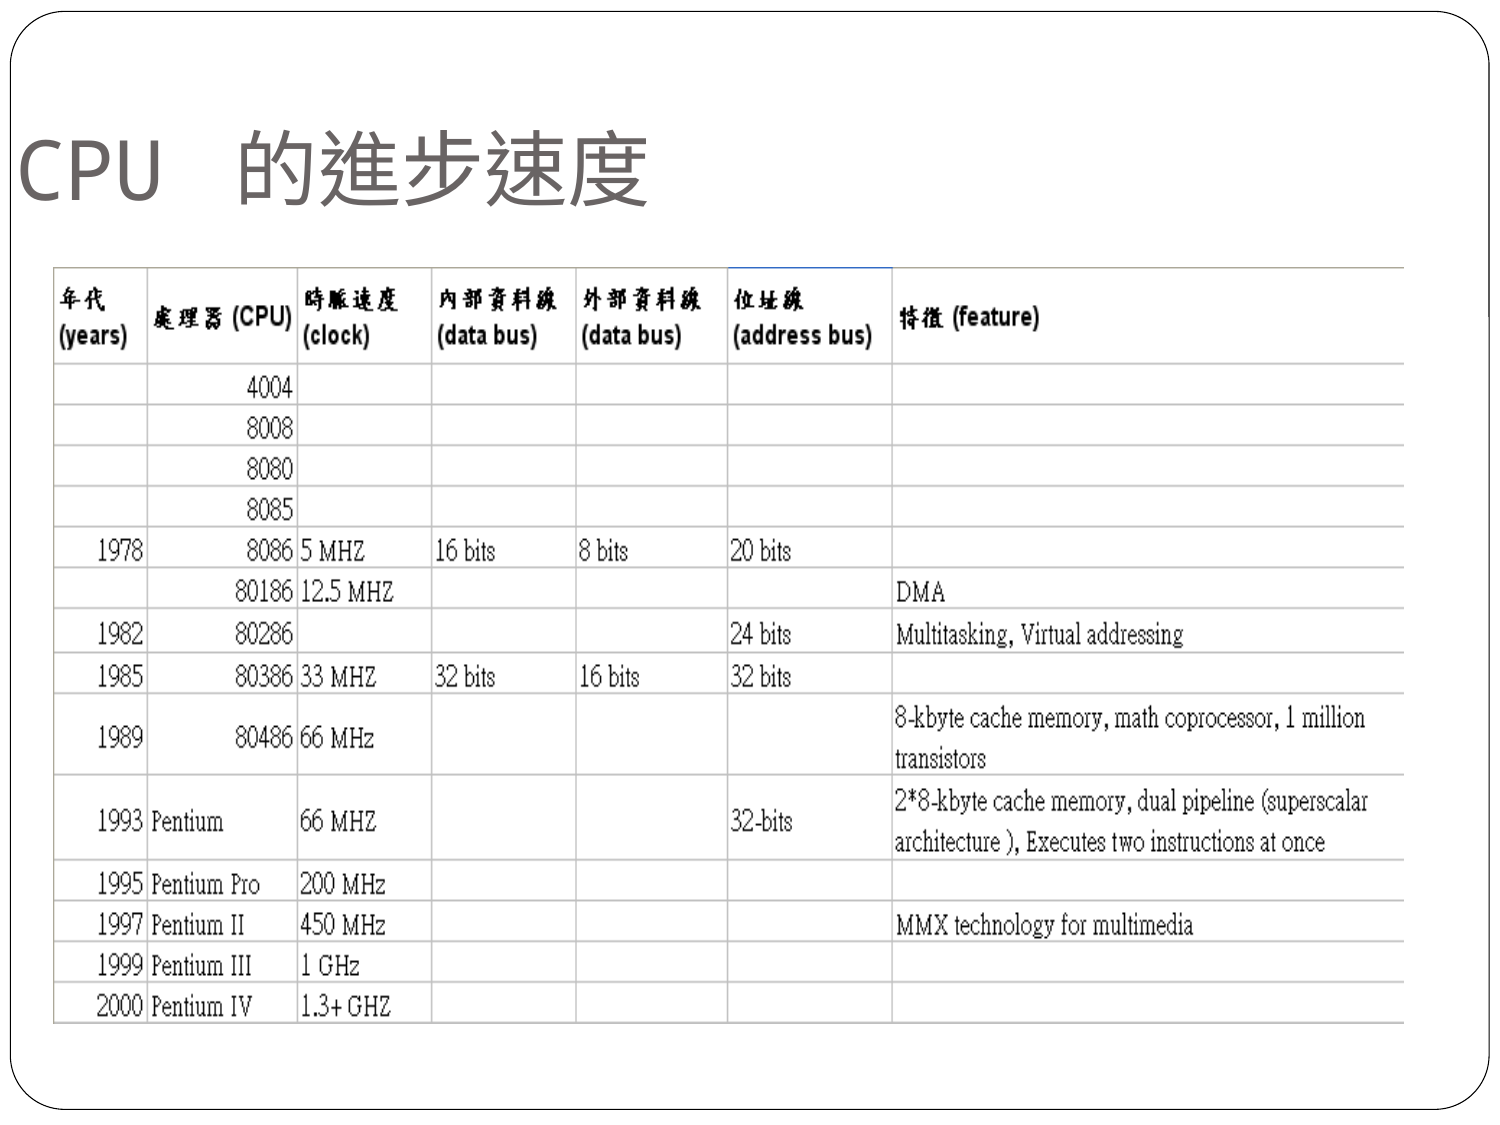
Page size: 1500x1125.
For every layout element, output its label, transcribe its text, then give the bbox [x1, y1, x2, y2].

title CPU 的進步速度 [0, 20, 1238, 233]
text_box [53, 267, 1404, 1024]
